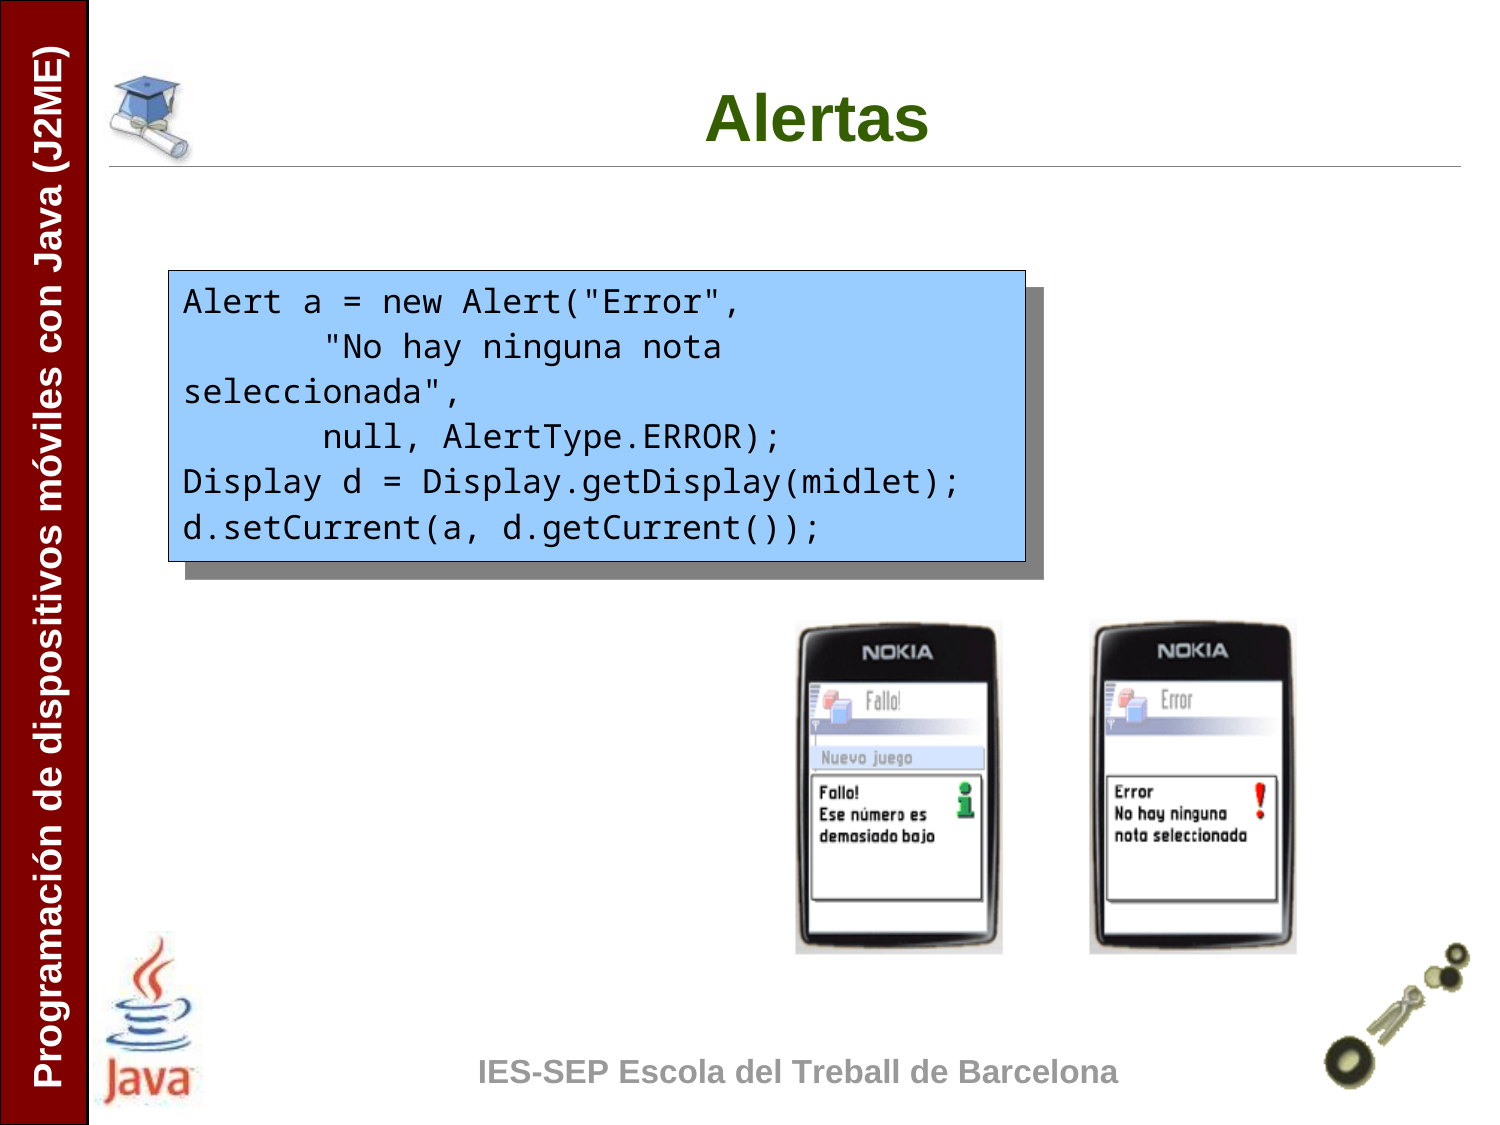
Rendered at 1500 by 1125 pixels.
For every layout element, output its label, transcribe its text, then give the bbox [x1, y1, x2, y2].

text_box Alert a = new Alert("Error", "No hay ninguna nota seleccionada", null, AlertType.ERROR); Display d = Display.getDisplay(midlet); d.setCurrent(a, d.getCurrent()); [168, 270, 1026, 562]
picture [93, 61, 206, 174]
picture [742, 608, 1471, 1094]
picture [93, 931, 204, 1109]
title Alertas [211, 75, 1424, 163]
